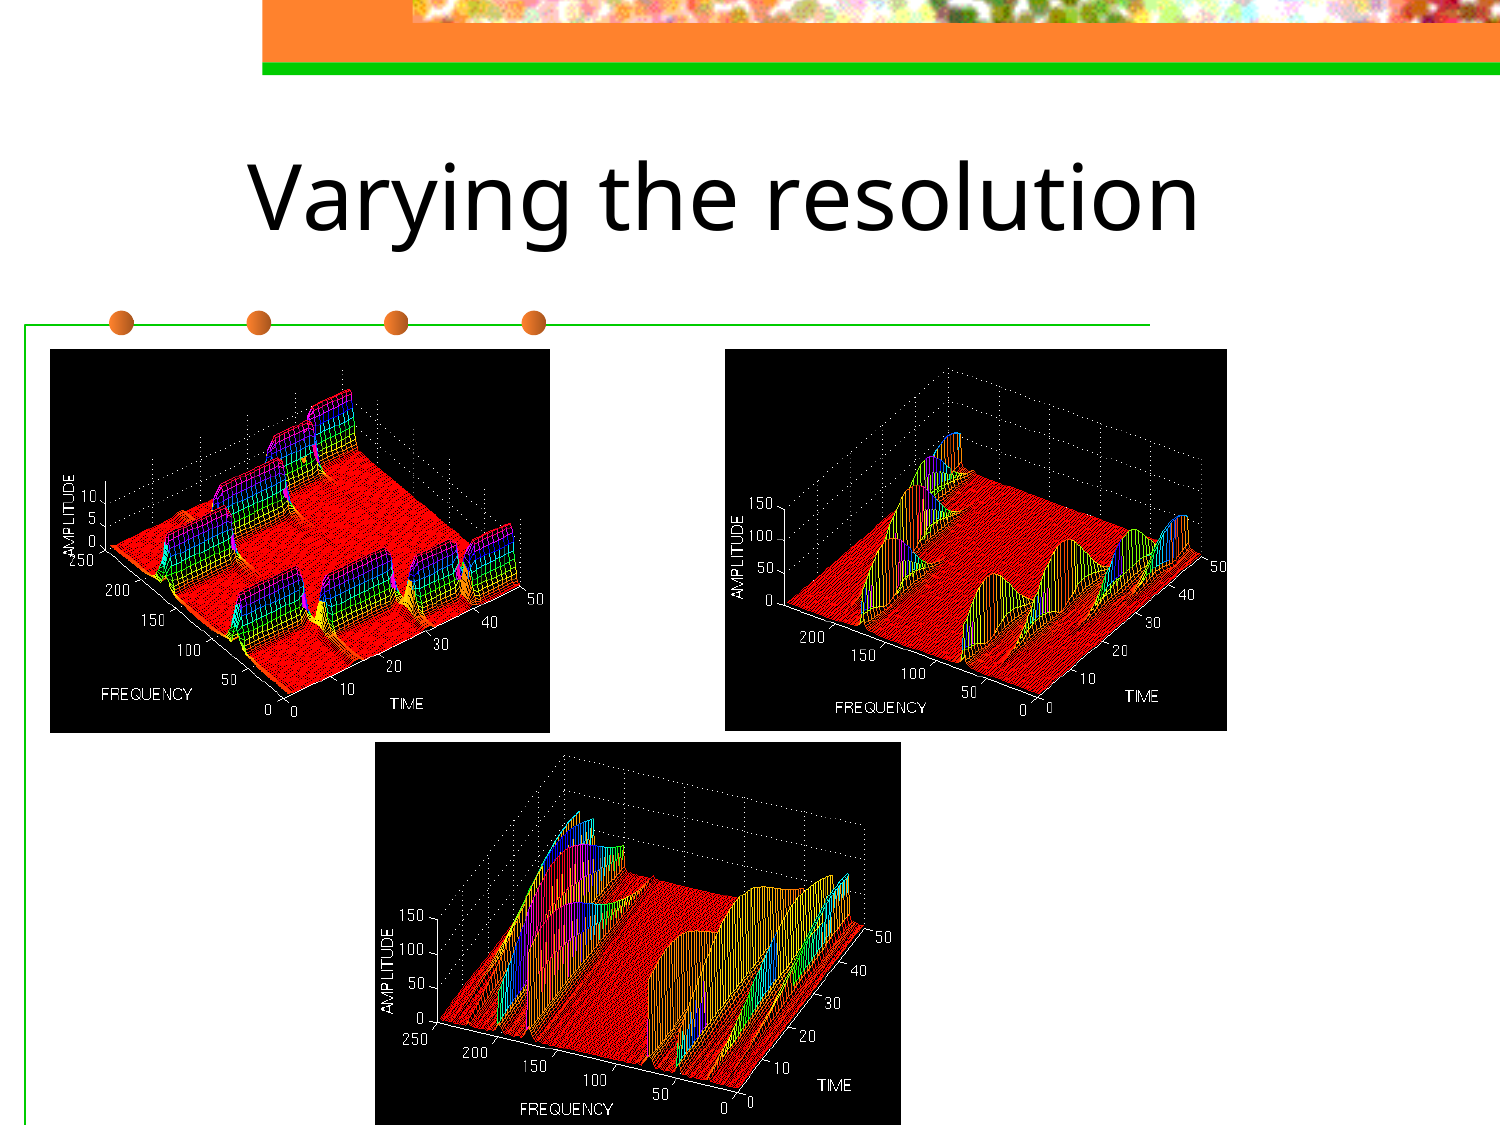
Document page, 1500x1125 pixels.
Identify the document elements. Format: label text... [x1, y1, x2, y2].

picture [725, 349, 1227, 731]
picture [412, 0, 1500, 23]
title Varying the resolution [87, 99, 1363, 288]
picture [50, 349, 550, 733]
picture [375, 742, 901, 1125]
